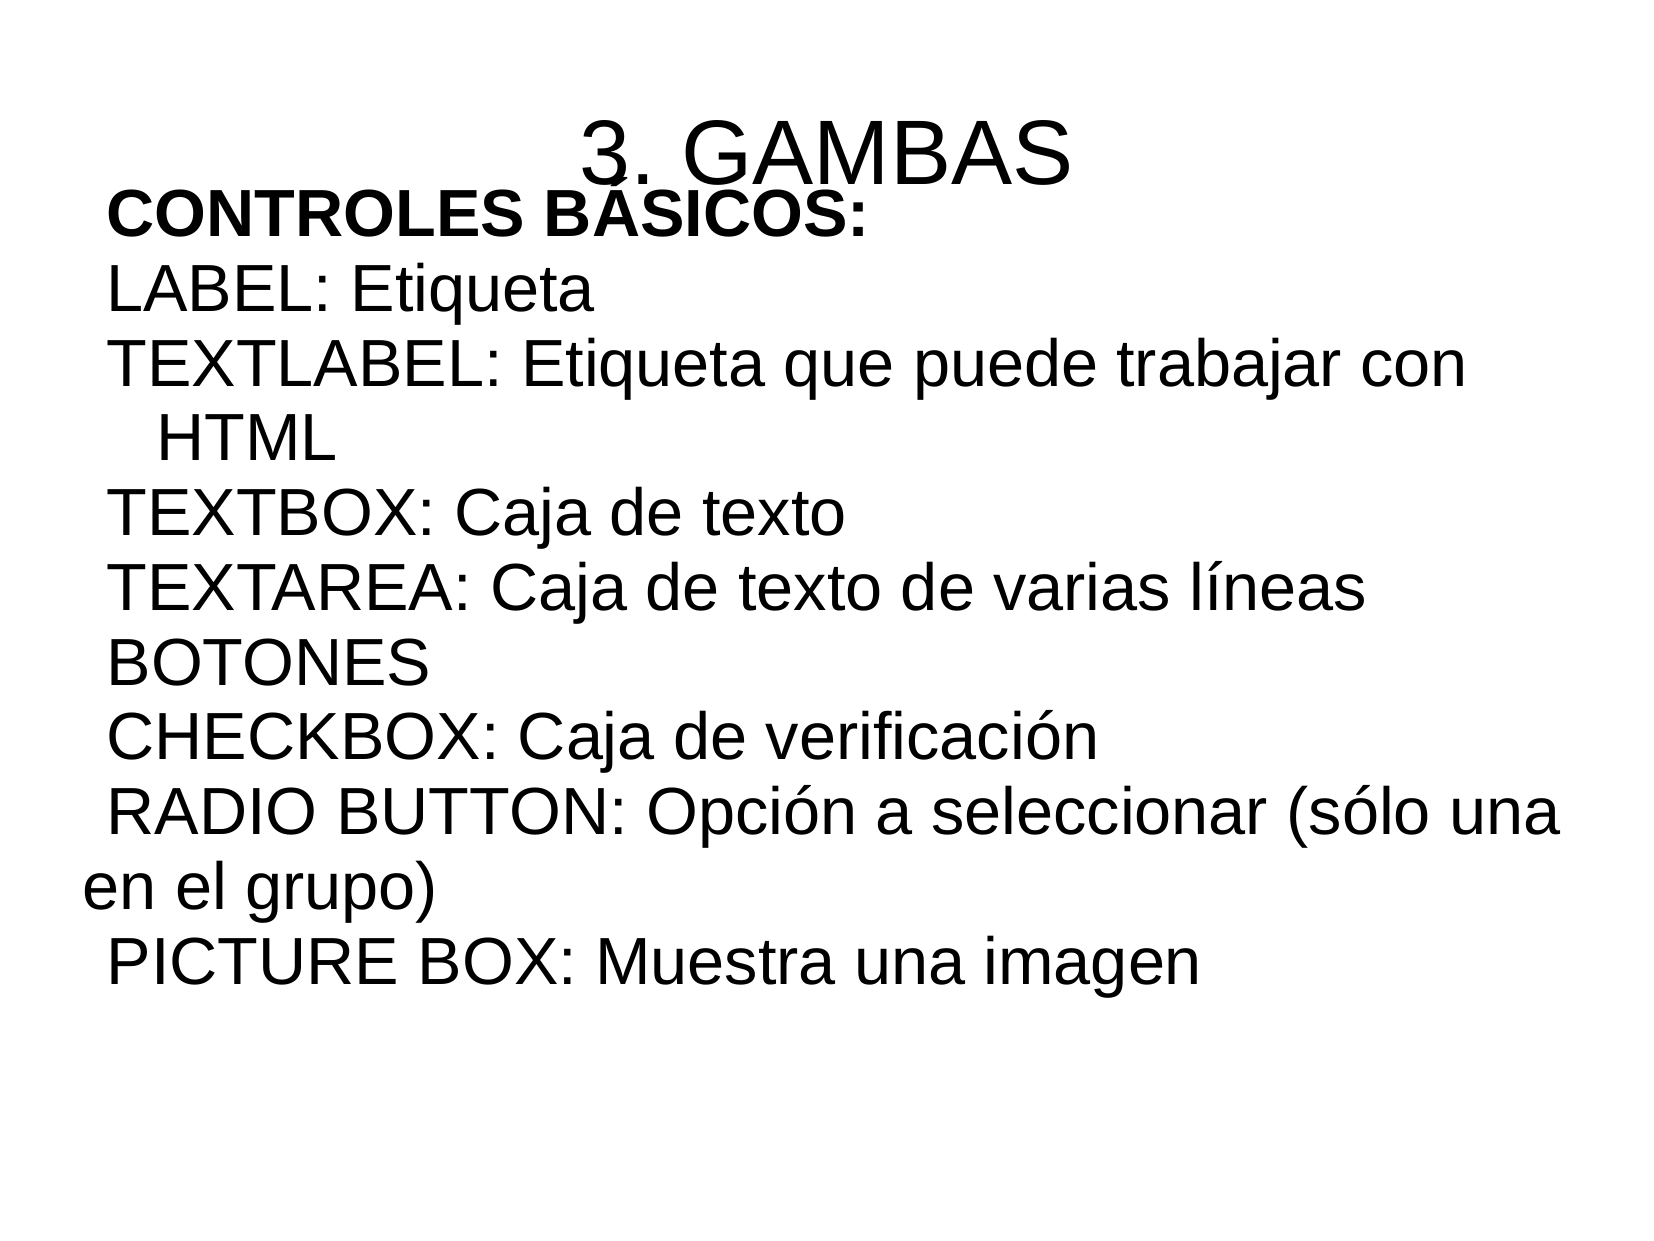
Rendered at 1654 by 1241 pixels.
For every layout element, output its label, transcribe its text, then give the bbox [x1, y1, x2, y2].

subtitle CONTROLES BÁSICOS: LABEL: Etiqueta TEXTLABEL: Etiqueta que puede trabajar con HTML TEXTBOX: Caja de texto TEXTAREA: Caja de texto de varias líneas BOTONES CHECKBOX: Caja de verificación RADIO BUTTON: Opción a seleccionar (sólo una en el grupo) PICTURE BOX: Muestra una imagen [82, 176, 1571, 1223]
title 3. GAMBAS [82, 49, 1571, 176]
